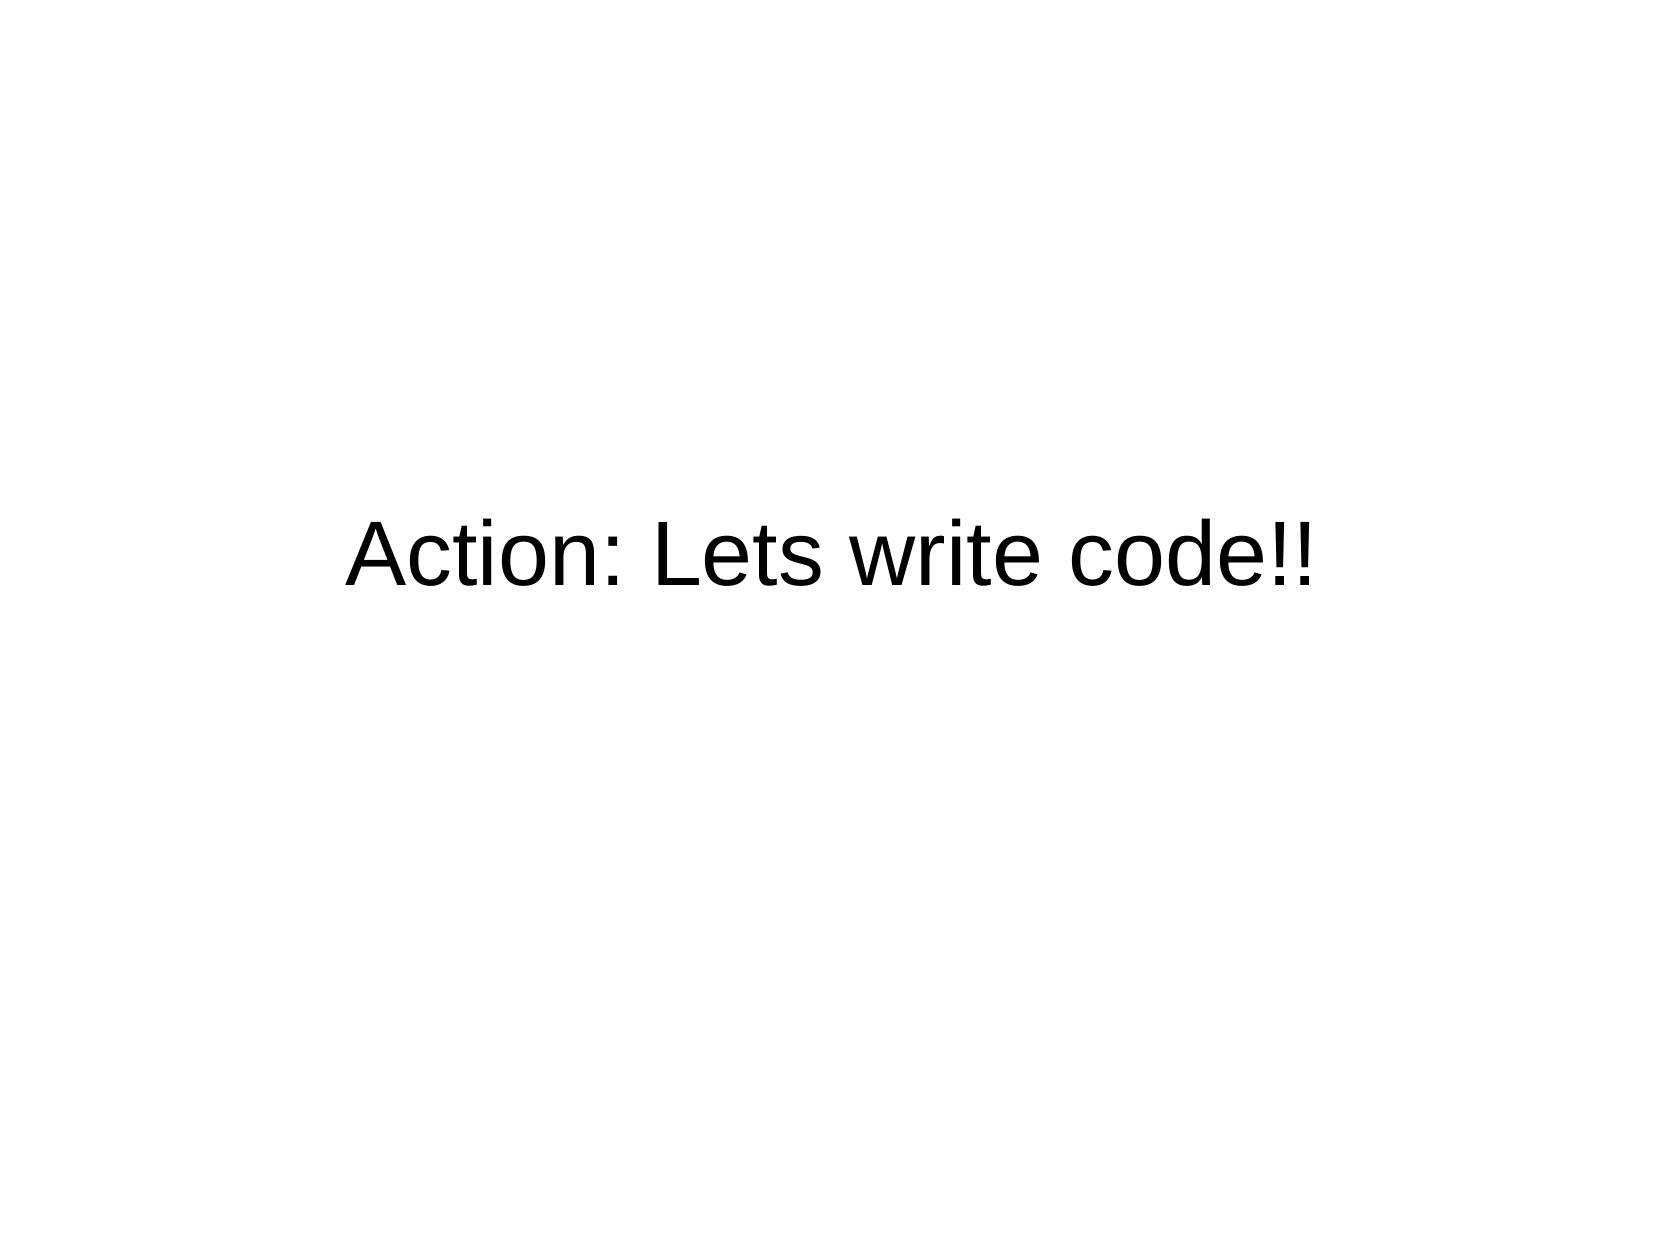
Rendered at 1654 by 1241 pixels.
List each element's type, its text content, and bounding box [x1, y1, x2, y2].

title Action: Lets write code!! [88, 457, 1577, 650]
